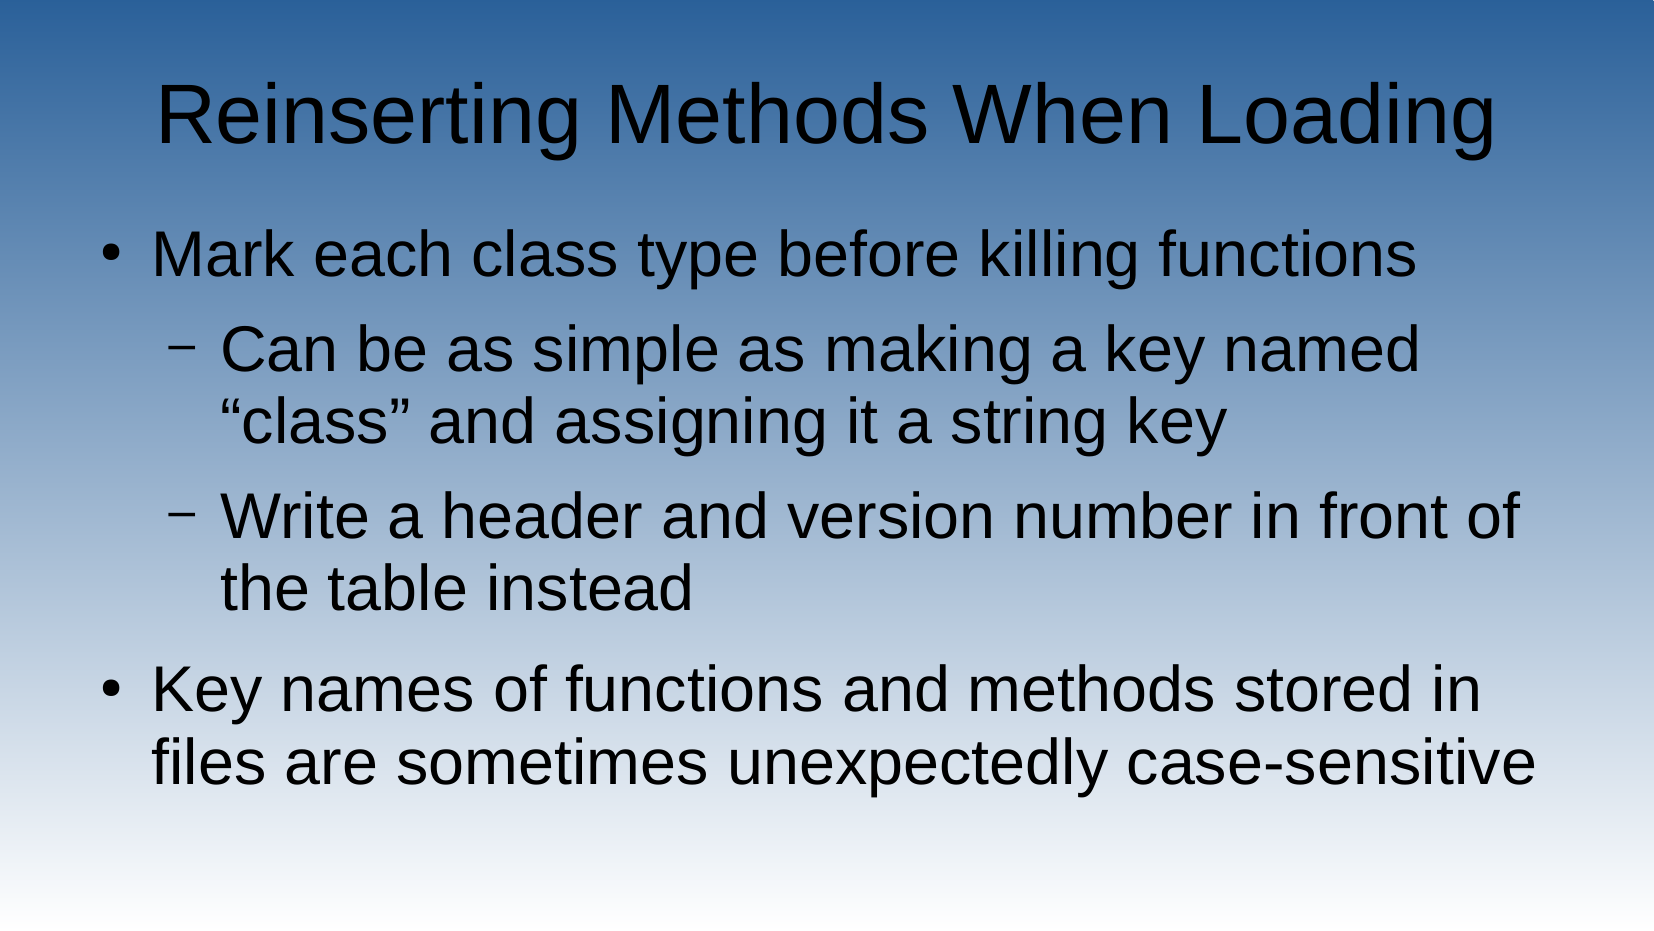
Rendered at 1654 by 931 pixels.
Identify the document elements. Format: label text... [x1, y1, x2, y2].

list Mark each class type before killing functions Can be as simple as making a key named “class” and assigning it a string key Write a header and version number in front of the table instead Key names of functions and methods stored in files are sometimes unexpectedly case-sensitive [82, 217, 1571, 863]
title Reinserting Methods When Loading [82, 37, 1571, 193]
